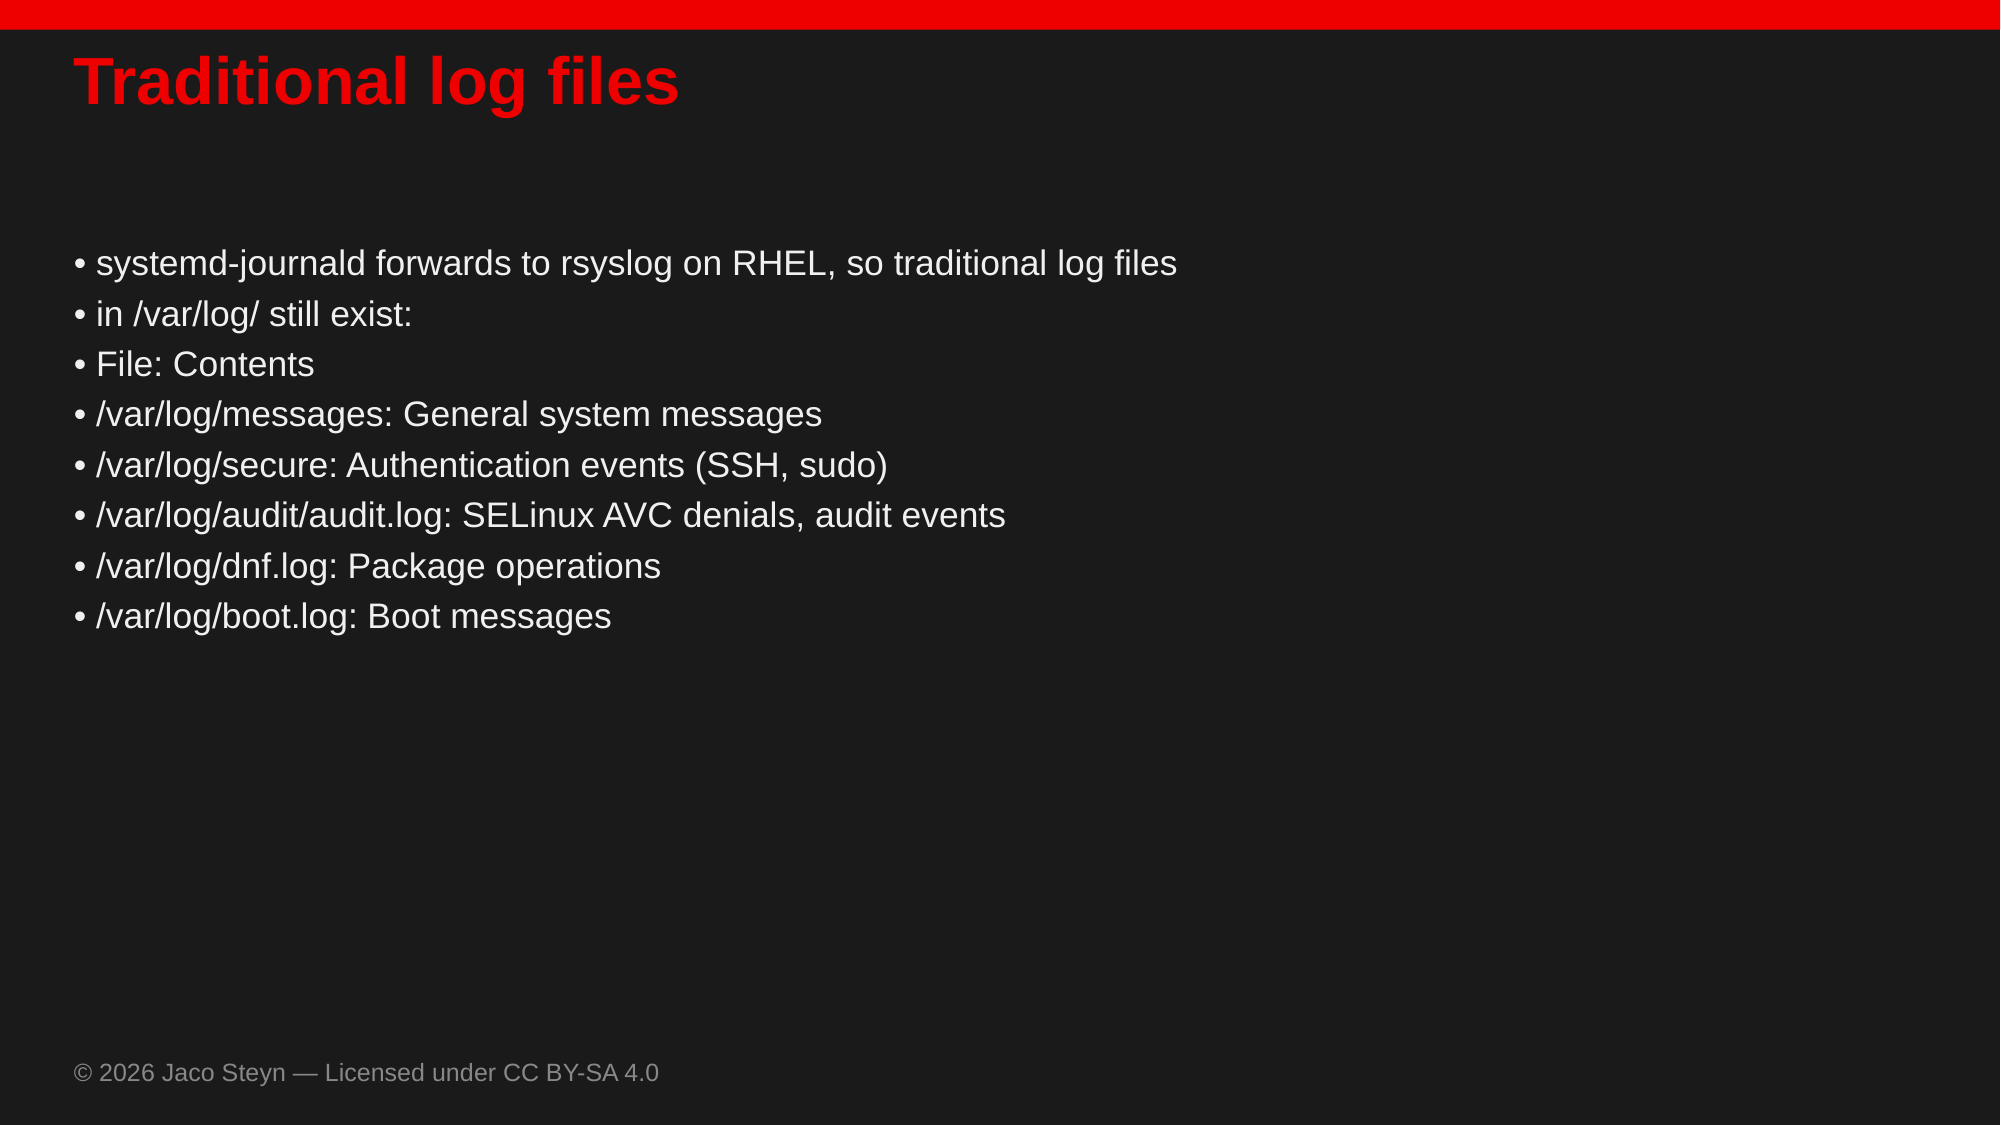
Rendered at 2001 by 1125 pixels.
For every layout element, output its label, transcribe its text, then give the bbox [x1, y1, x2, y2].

text_box • systemd-journald forwards to rsyslog on RHEL, so traditional log files • in /var/log/ still exist: • File: Contents • /var/log/messages: General system messages • /var/log/secure: Authentication events (SSH, sudo) • /var/log/audit/audit.log: SELinux AVC denials, audit events • /var/log/dnf.log: Package operations • /var/log/boot.log: Boot messages [59, 236, 1942, 1037]
text_box Traditional log files [59, 36, 1942, 208]
text_box [0, 0, 2001, 30]
text_box © 2026 Jaco Steyn — Licensed under CC BY-SA 4.0 [59, 1051, 1942, 1093]
